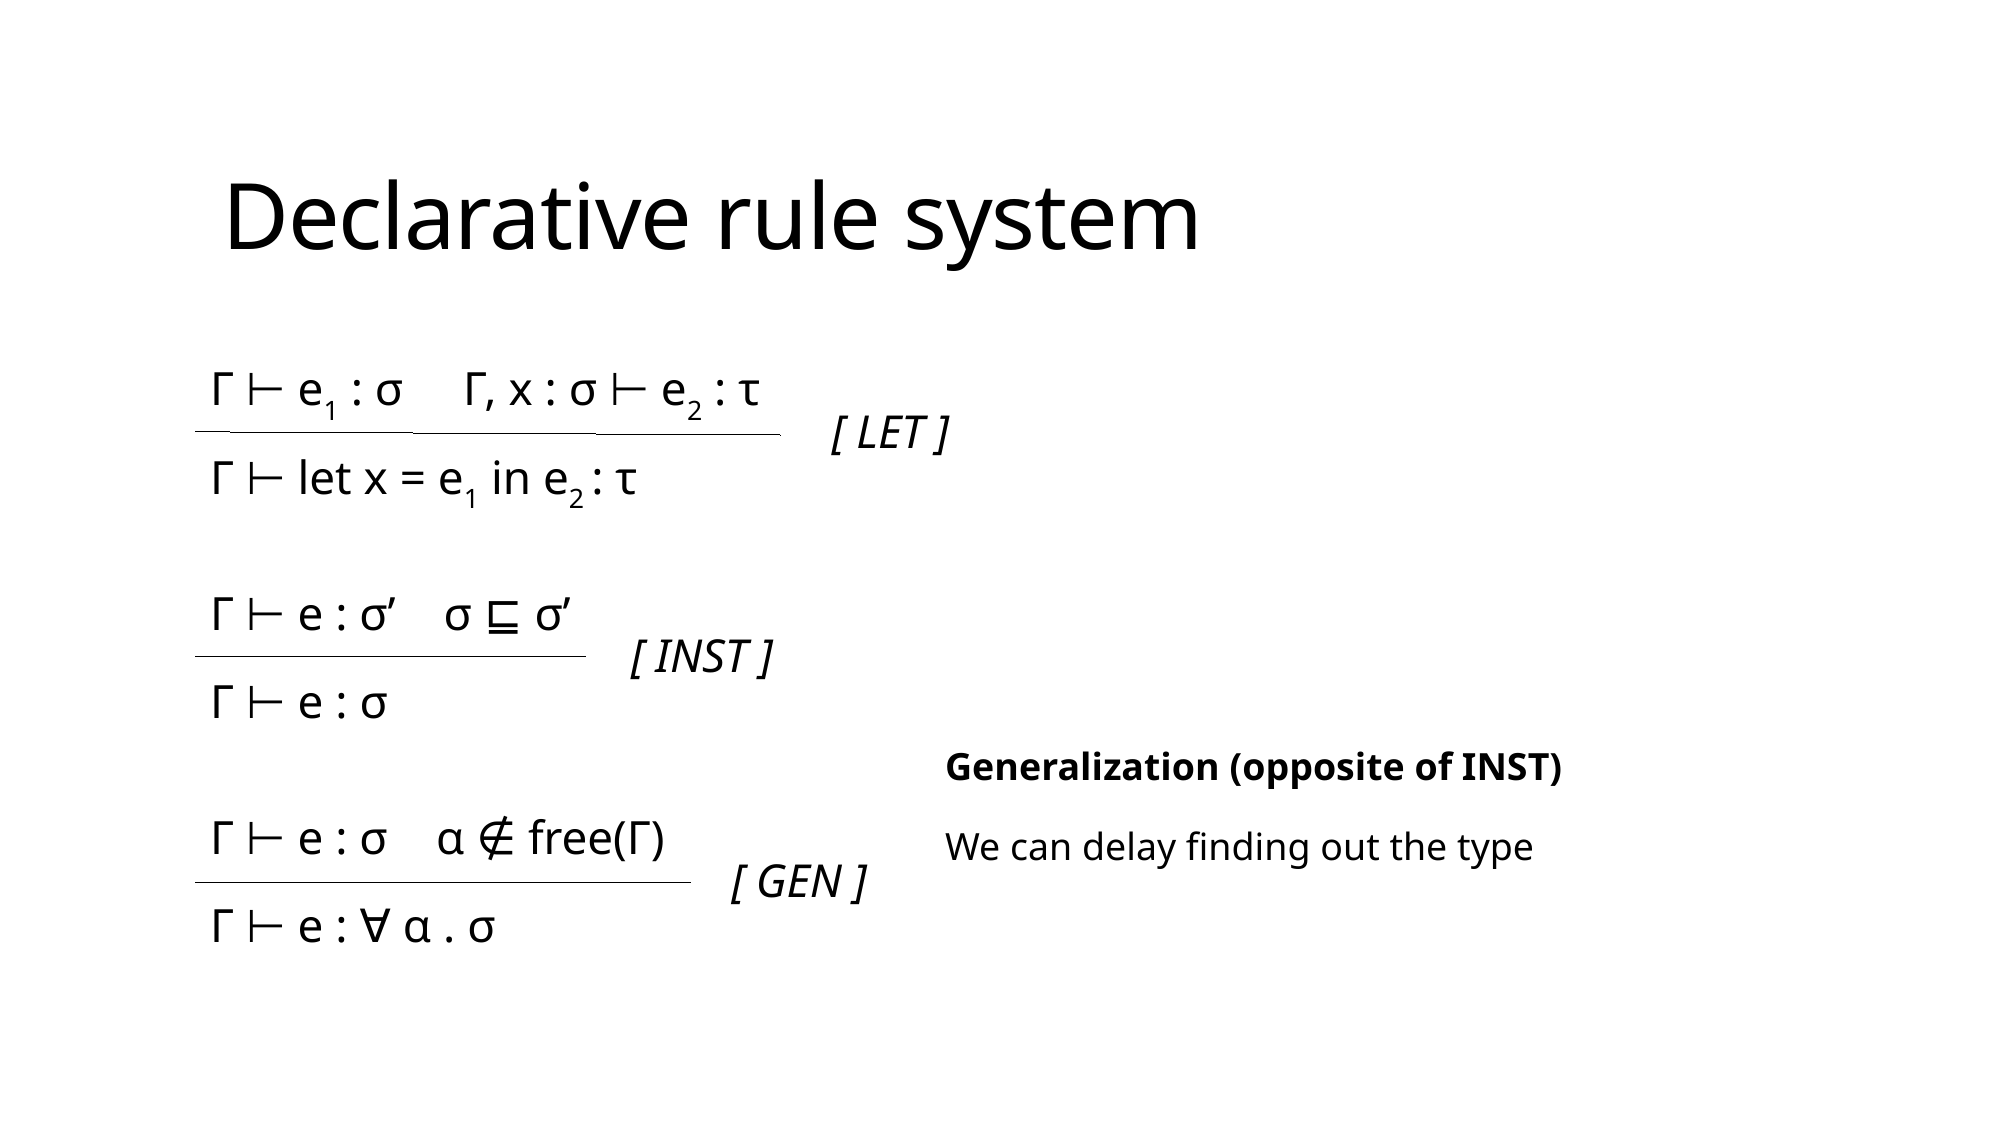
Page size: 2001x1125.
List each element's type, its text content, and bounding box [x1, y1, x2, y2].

list [ GEN ] [731, 844, 927, 914]
title Declarative rule system [206, 60, 1797, 278]
list [ LET ] [831, 395, 1027, 465]
list Γ ⊢ e : σ’ σ ⊑ σ’ [210, 576, 1021, 690]
list Γ ⊢ e : σ α ∉ free(Γ) [210, 801, 945, 914]
list Γ ⊢ e : σ [210, 690, 796, 759]
list Γ ⊢ let x = e1 in e2 : τ [210, 465, 796, 535]
list Γ ⊢ e : ∀ α . σ [210, 914, 796, 984]
list Γ ⊢ e1 : σ Γ, x : σ ⊢ e2 : τ [210, 352, 1021, 465]
list Generalization (opposite of INST) We can delay finding out the type [945, 735, 1755, 1125]
list [ INST ] [630, 619, 826, 690]
